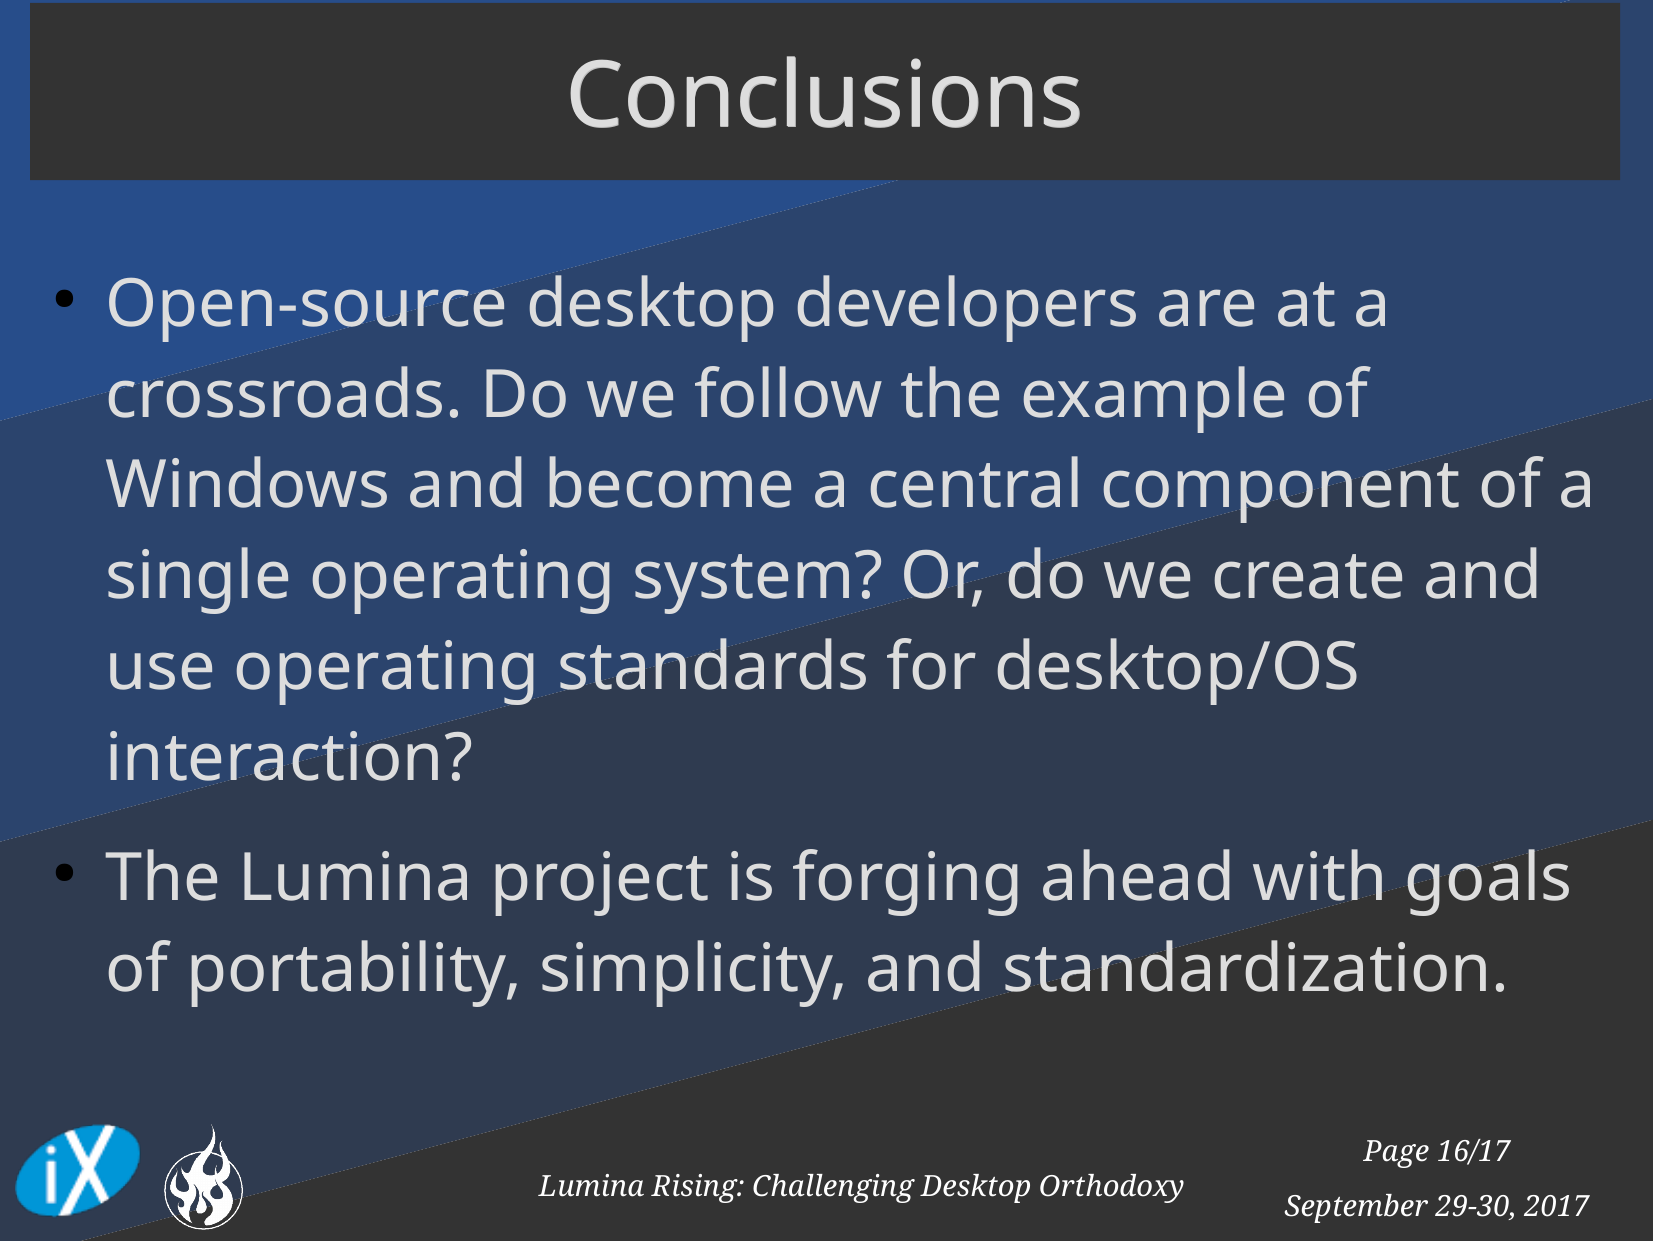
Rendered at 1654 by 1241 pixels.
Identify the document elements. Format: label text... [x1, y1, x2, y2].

picture [46, 1160, 56, 1203]
picture [15, 1124, 145, 1223]
picture [46, 1145, 56, 1155]
list Open-source desktop developers are at a crossroads. Do we follow the example of Windows and become a central component of a single operating system? Or, do we create and use operating standards for desktop/OS interaction? The Lumina project is forging ahead with goals of portability, simplicity, and standardization. [30, 255, 1621, 1011]
title Conclusions [30, 2, 1621, 181]
picture [150, 1124, 256, 1230]
